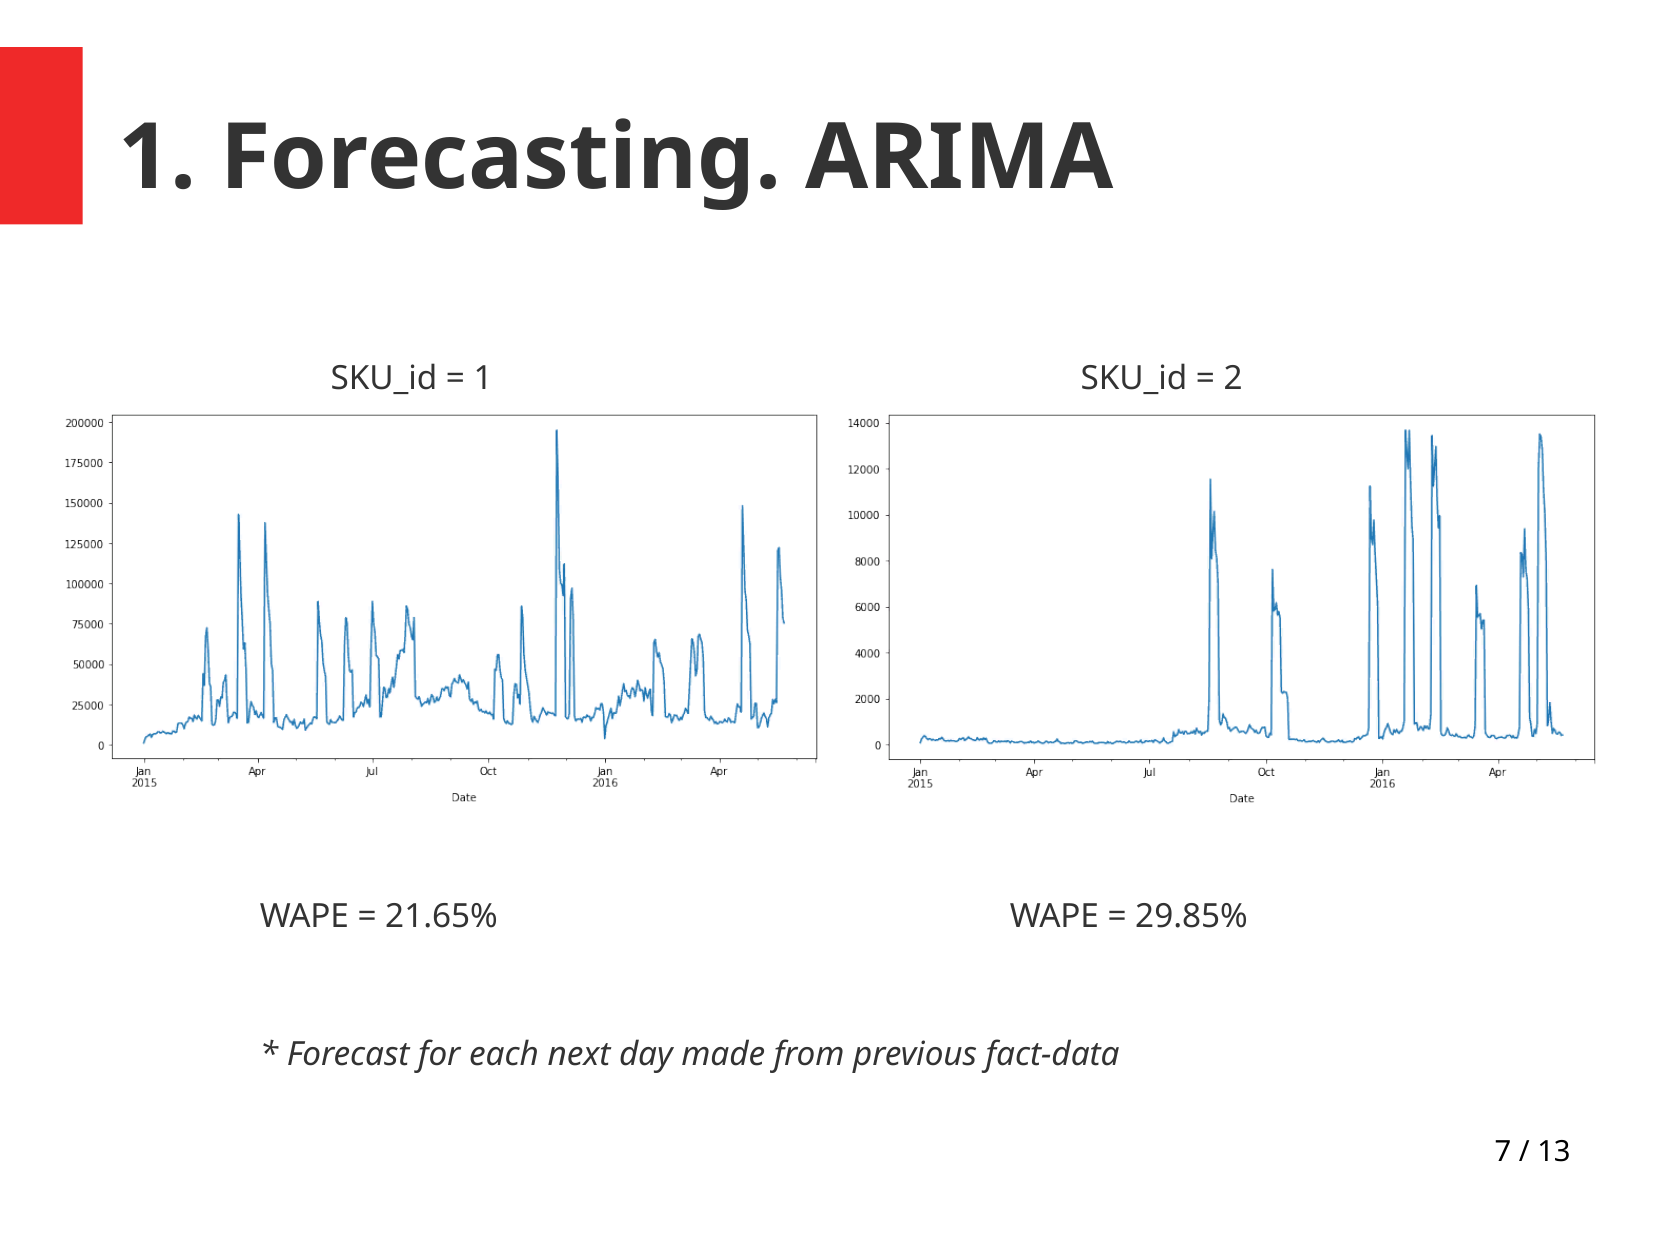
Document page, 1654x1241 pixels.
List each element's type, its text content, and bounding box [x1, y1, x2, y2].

picture [840, 404, 1606, 812]
title 1. Forecasting. ARIMA [118, 49, 1571, 257]
picture [57, 404, 827, 811]
list SKU_id = 1 SKU_id = 2 WAPE = 21.65% WAPE = 29.85% * Forecast for each next day made from previous fact-data [118, 354, 1536, 1074]
